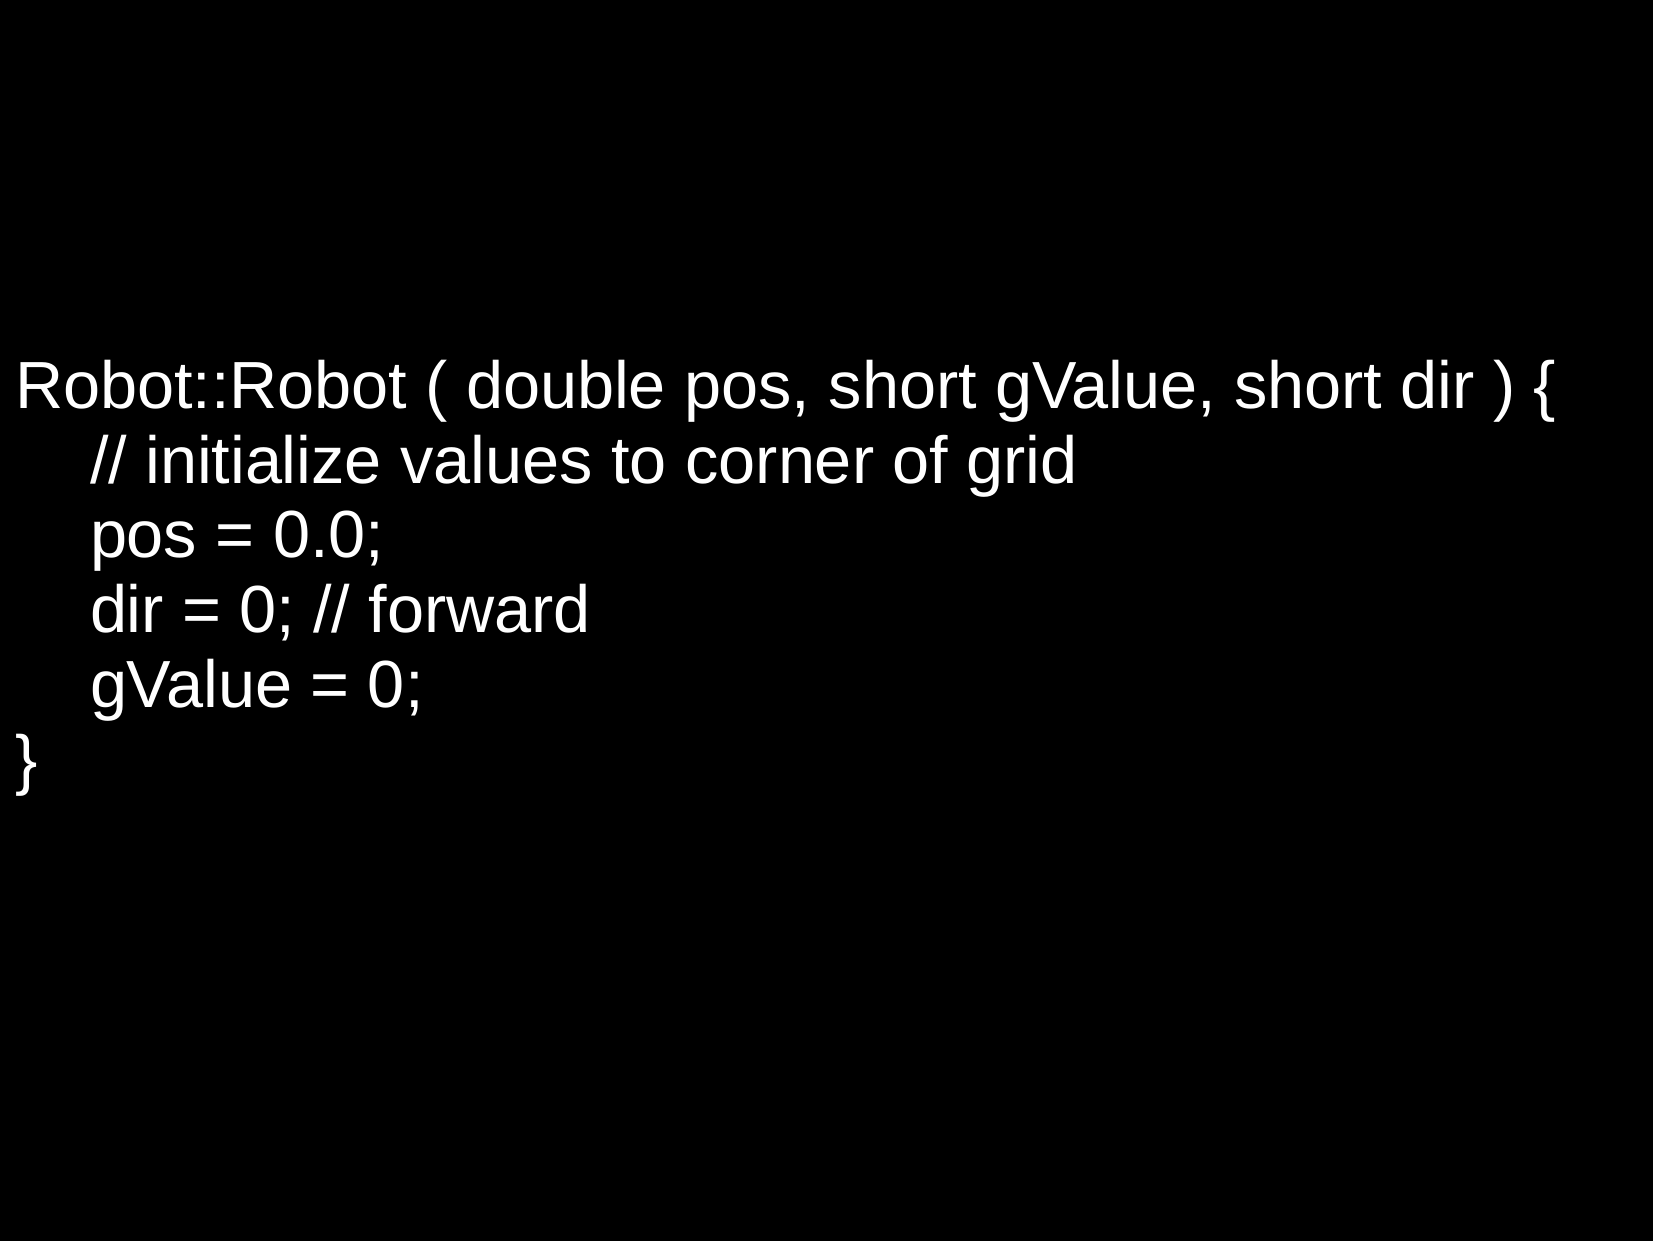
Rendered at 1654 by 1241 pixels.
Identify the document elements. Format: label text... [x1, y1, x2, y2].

subtitle Robot::Robot ( double pos, short gValue, short dir ) { // initialize values to corner of grid pos = 0.0; dir = 0; // forward gValue = 0; } [15, 49, 1653, 1096]
